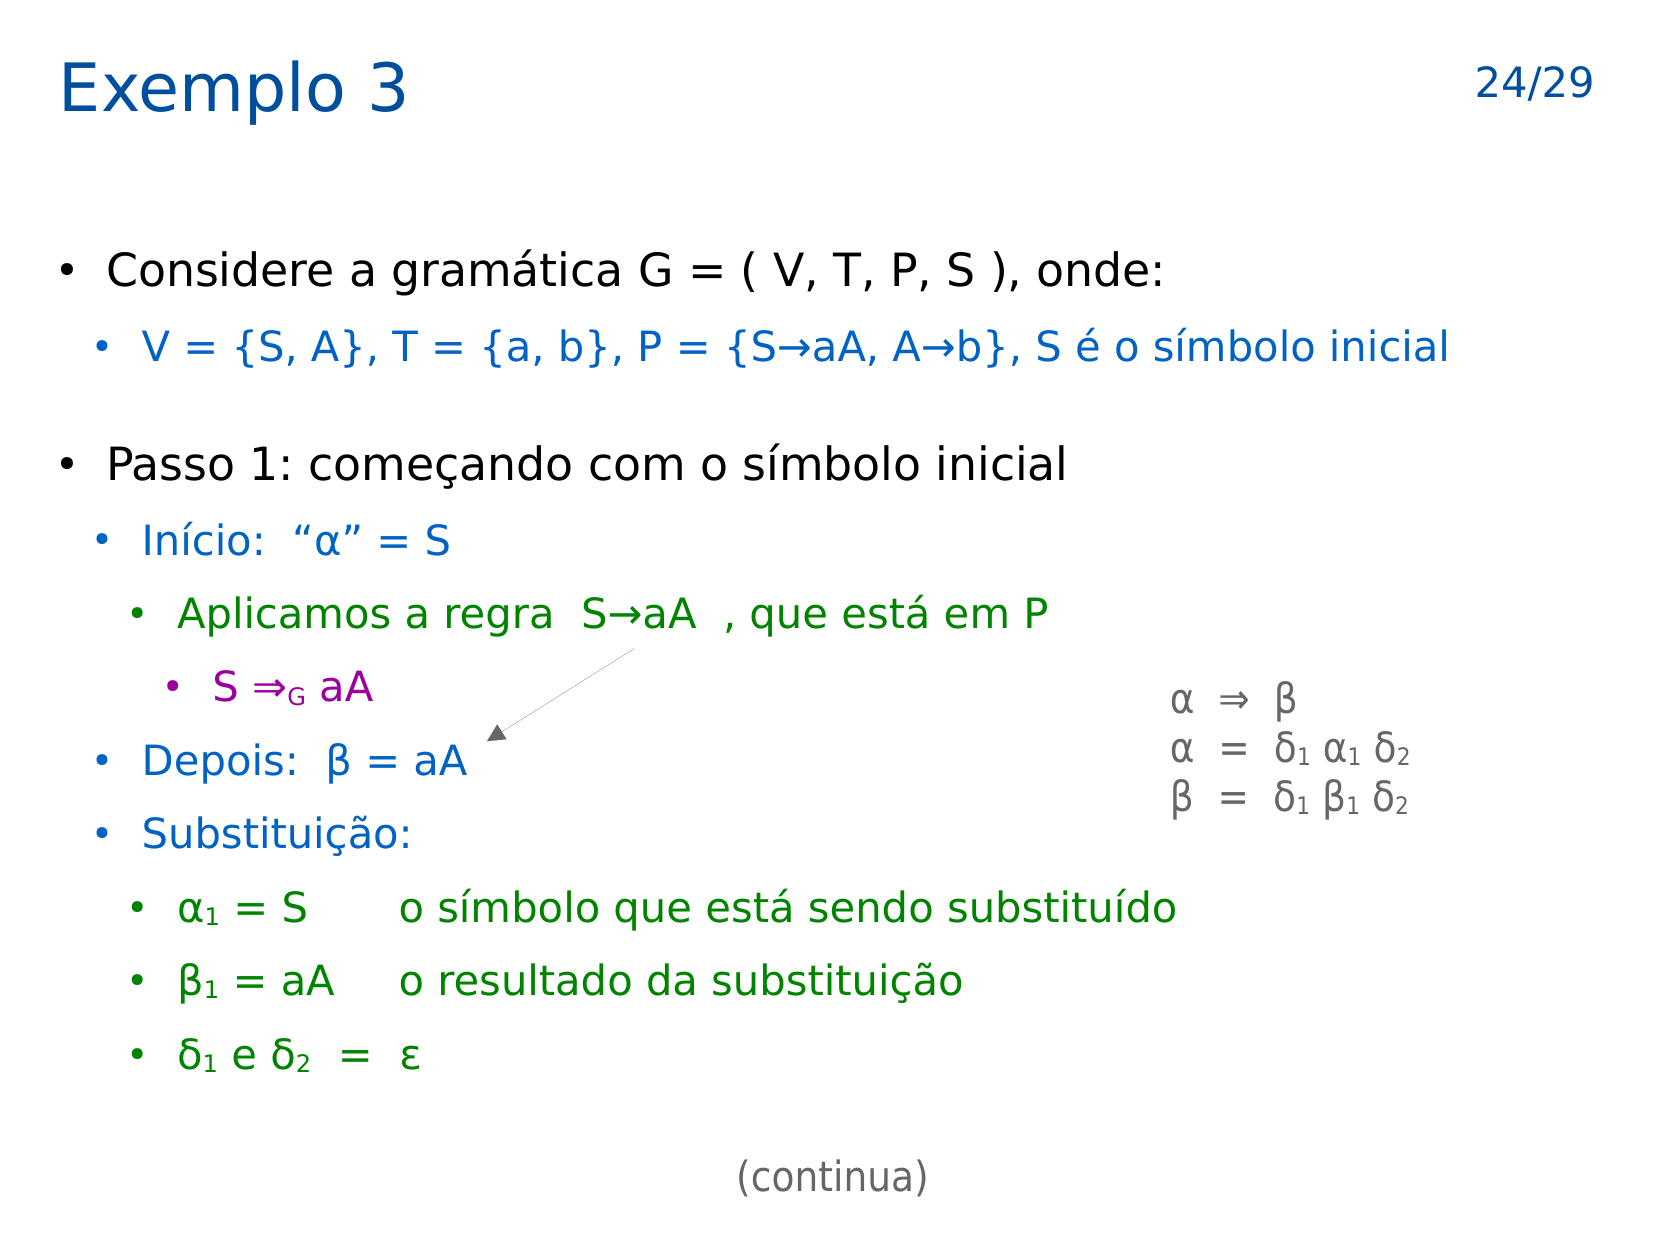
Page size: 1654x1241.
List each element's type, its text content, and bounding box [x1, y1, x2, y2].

text_box (continua) [721, 1145, 944, 1211]
title Exemplo 3 [59, 29, 1625, 148]
list Considere a gramática G = ( V, T, P, S ), onde: V = {S, A}, T = {a, b}, P = {S→aA, A→b}, S é o símbolo inicial Passo 1: começando com o símbolo inicial Início: “α” = S Aplicamos a regra S→aA , que está em P S ⇒G ​aA Depois: β = aA Substituição: α1​ = S o símbolo que está sendo substituído β1​ = aA o resultado da substituição δ1​ e δ2 = ε [59, 236, 1595, 1211]
text_box α ⇒ β α = δ1 α1 δ2 β = δ1 β1 δ2 [1155, 667, 1447, 833]
